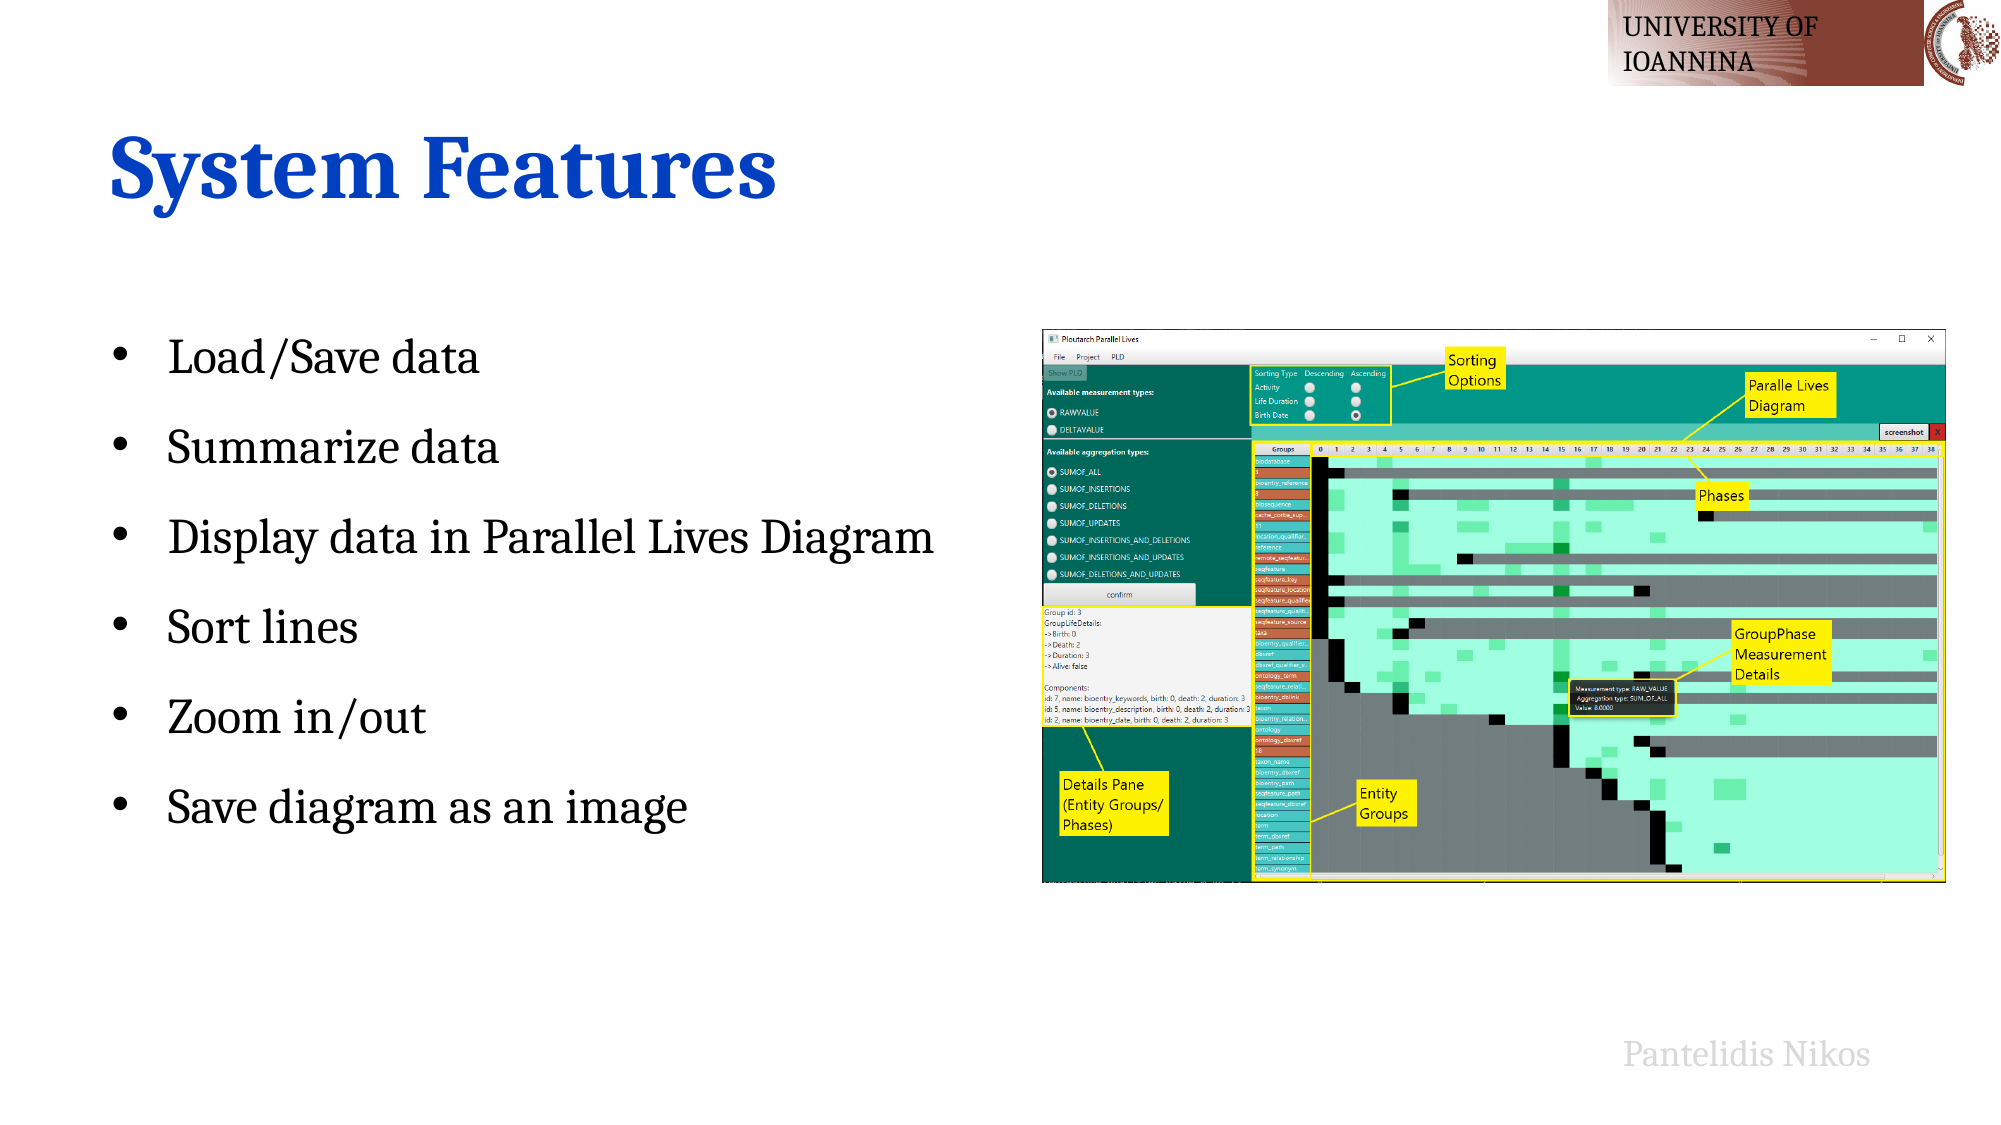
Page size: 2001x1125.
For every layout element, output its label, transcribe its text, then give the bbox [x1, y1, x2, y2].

picture [1042, 329, 1946, 883]
picture [1924, 0, 2001, 86]
text_box System Features [96, 112, 1253, 225]
text_box Load/Save data Summarize data Display data in Parallel Lives Diagram Sort lines Zoom in/out Save diagram as an image [96, 285, 1001, 926]
